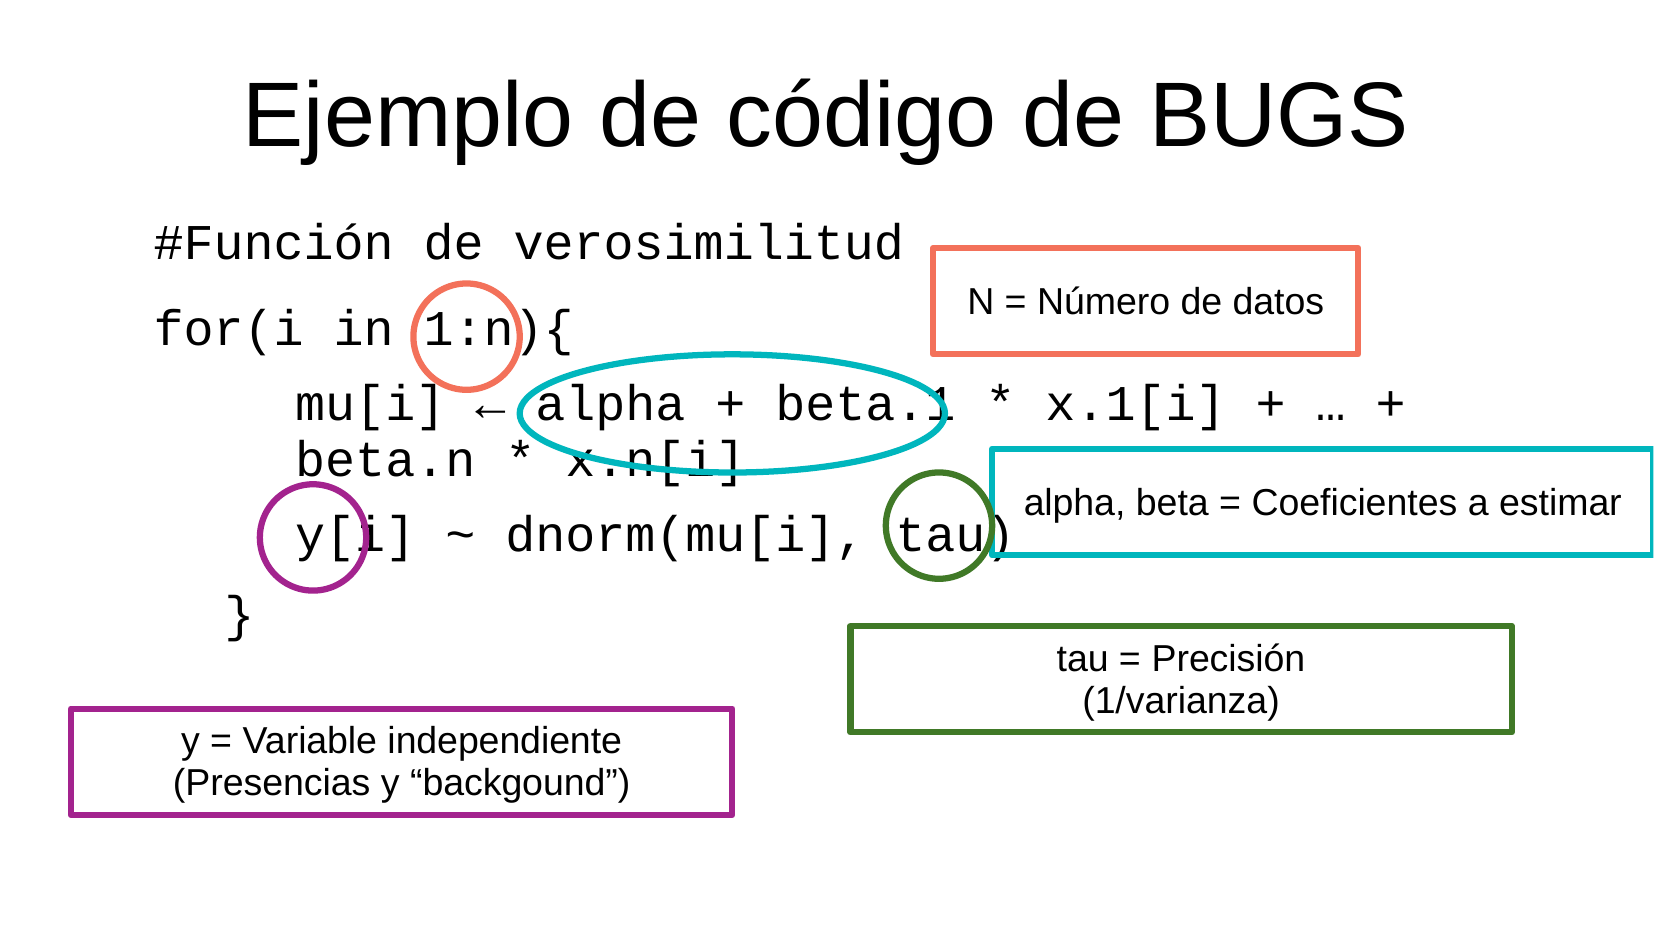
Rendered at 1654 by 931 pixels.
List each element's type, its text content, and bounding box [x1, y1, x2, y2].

text_box y = Variable independiente (Presencias y “backgound”) [70, 708, 733, 815]
text_box tau = Precisión (1/varianza) [850, 625, 1512, 733]
text_box N = Número de datos [933, 248, 1359, 355]
title Ejemplo de código de BUGS [82, 37, 1571, 193]
list #Función de verosimilitud for(i in 1:n){ mu[i] ← alpha + beta.1 * x.1[i] + … + beta.n * x.n[i] y[i] ~ dnorm(mu[i], tau) } [82, 217, 1571, 758]
list #Función de verosimilitud for(i in 1:n){ mu[i] ← alpha + beta.1 * x.1[i] + … + beta.n * x.n[i] y[i] ~ dnorm(mu[i], tau) } [889, 476, 989, 575]
text_box alpha, beta = Coeficientes a estimar [992, 448, 1654, 556]
